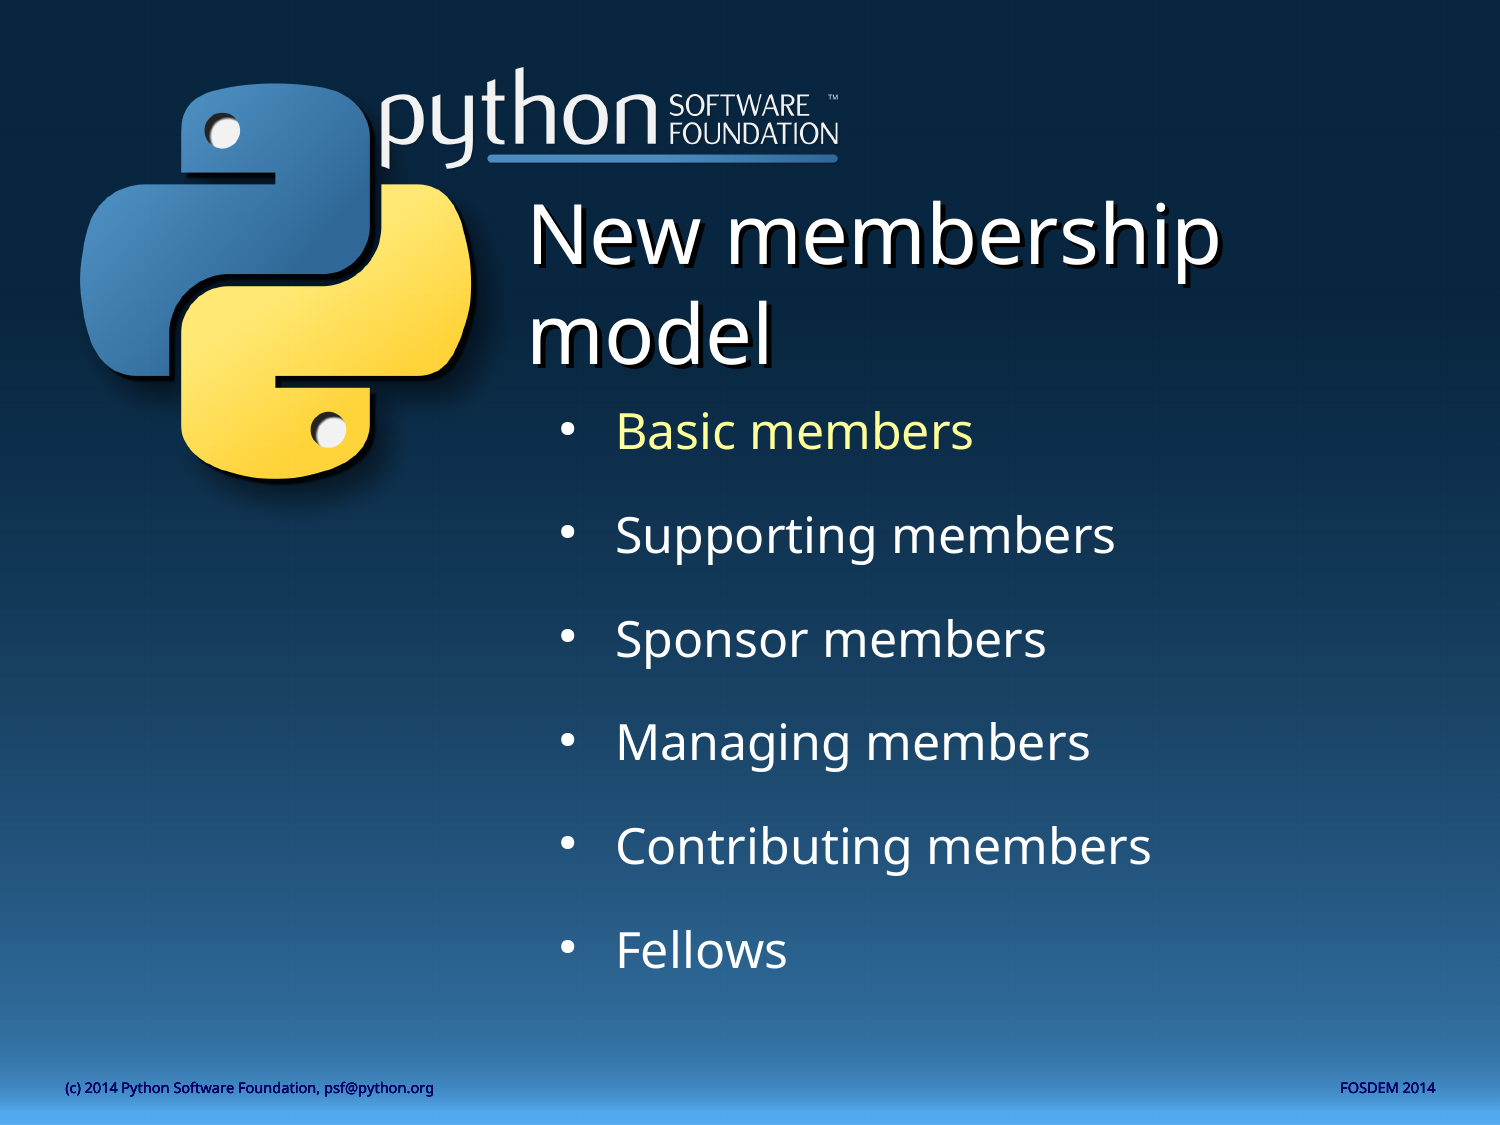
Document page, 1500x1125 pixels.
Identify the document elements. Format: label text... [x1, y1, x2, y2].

title New membership model [512, 185, 1489, 377]
text_box (c) 2014 Python Software Foundation, psf@python.org FOSDEM 2014 [65, 1078, 1436, 1099]
list Basic members Supporting members Sponsor members Managing members Contributing members Fellows [544, 392, 1388, 1006]
picture [0, 0, 1500, 1125]
